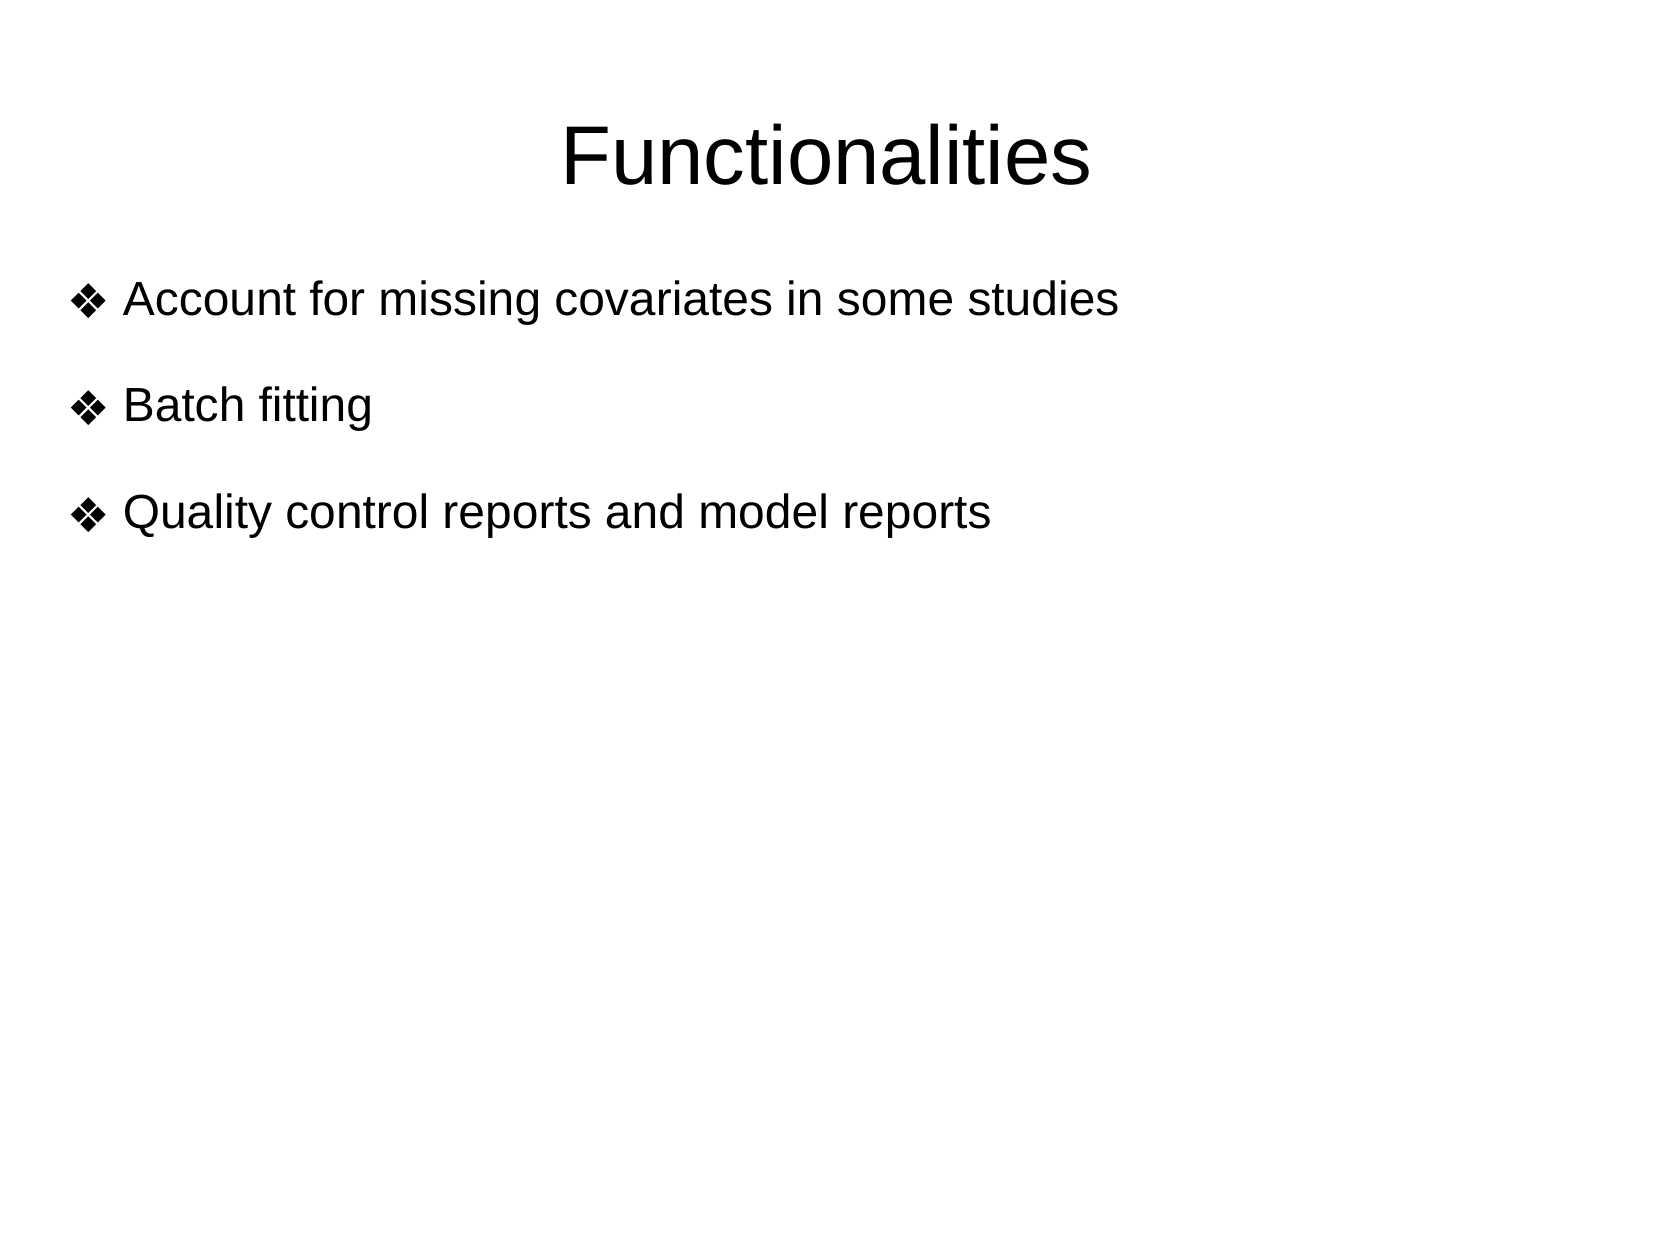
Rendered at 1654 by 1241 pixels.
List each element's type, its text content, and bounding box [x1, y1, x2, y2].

text_box Account for missing covariates in some studies Batch fitting Quality control reports and model reports [51, 207, 1627, 1095]
title Functionalities [113, 37, 1540, 207]
